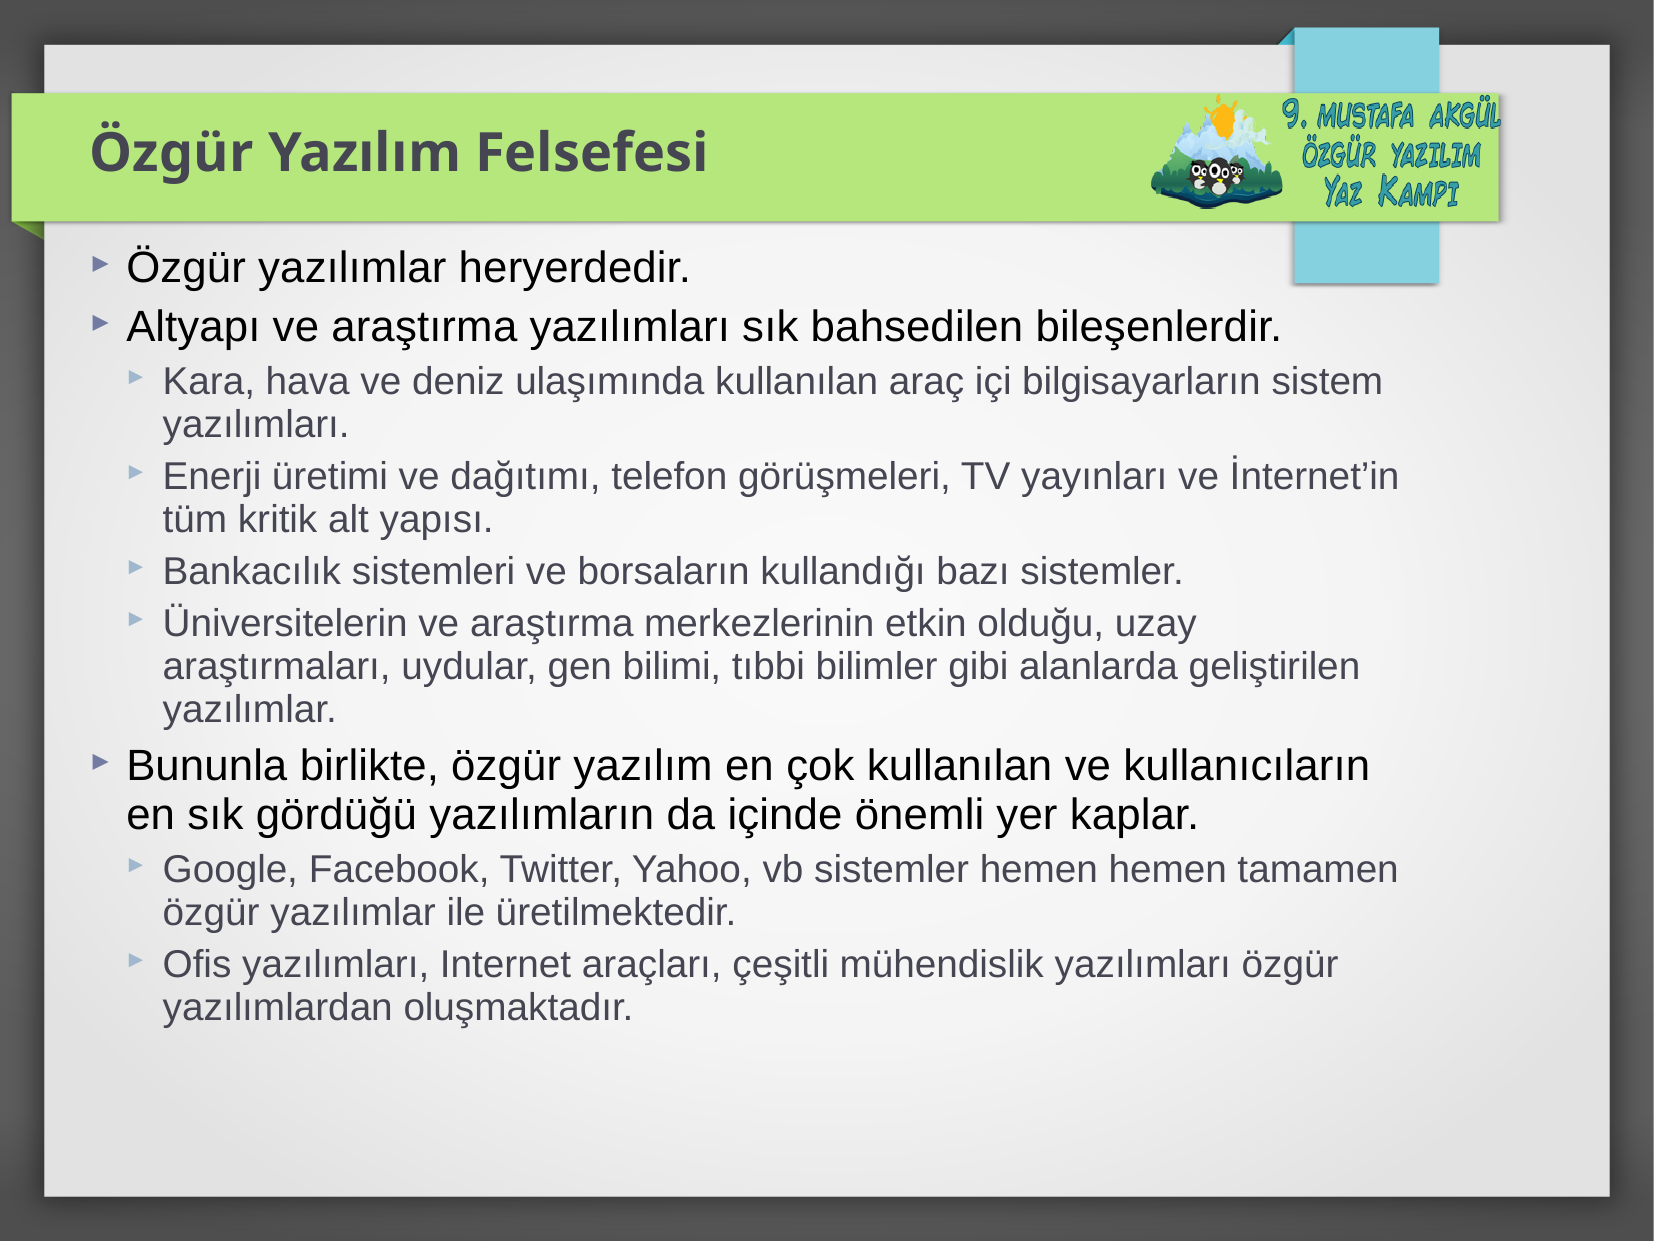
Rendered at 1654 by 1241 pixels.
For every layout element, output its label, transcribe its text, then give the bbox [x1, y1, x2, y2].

text_box Özgür Yazılım Felsefesi [75, 106, 863, 200]
list Özgür yazılımlar heryerdedir. Altyapı ve araştırma yazılımları sık bahsedilen bileşenlerdir. Kara, hava ve deniz ulaşımında kullanılan araç içi bilgisayarların sistem yazılımları. Enerji üretimi ve dağıtımı, telefon görüşmeleri, TV yayınları ve İnternet’in tüm kritik alt yapısı. Bankacılık sistemleri ve borsaların kullandığı bazı sistemler. Üniversitelerin ve araştırma merkezlerinin etkin olduğu, uzay araştırmaları, uydular, gen bilimi, tıbbi bilimler gibi alanlarda geliştirilen yazılımlar. Bununla birlikte, özgür yazılım en çok kullanılan ve kullanıcıların en sık gördüğü yazılımların da içinde önemli yer kaplar. Google, Facebook, Twitter, Yahoo, vb sistemler hemen hemen tamamen özgür yazılımlar ile üretilmektedir. Ofis yazılımları, Internet araçları, çeşitli mühendislik yazılımları özgür yazılımlardan oluşmaktadır. [75, 235, 1426, 1046]
picture [0, 0, 1654, 1241]
